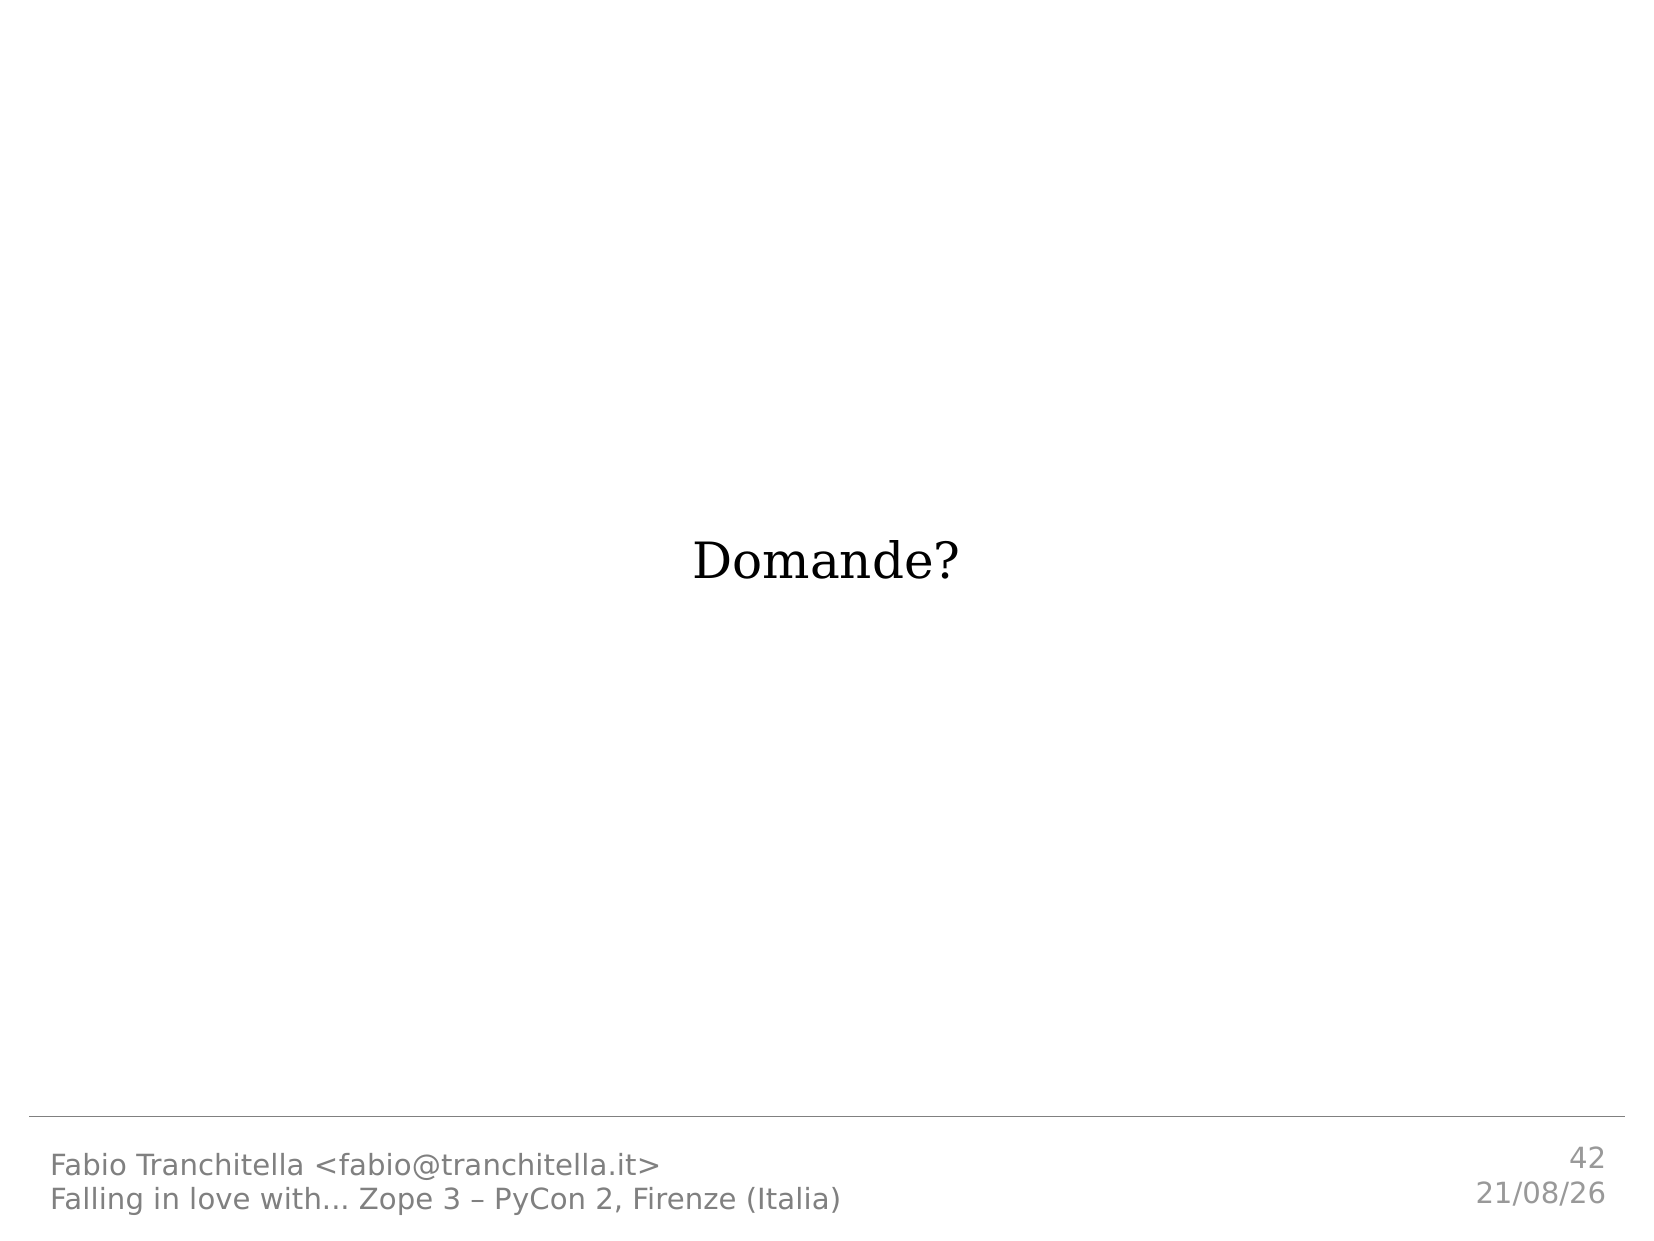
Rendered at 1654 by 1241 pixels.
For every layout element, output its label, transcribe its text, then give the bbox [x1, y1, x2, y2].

subtitle Domande? [82, 59, 1571, 1063]
